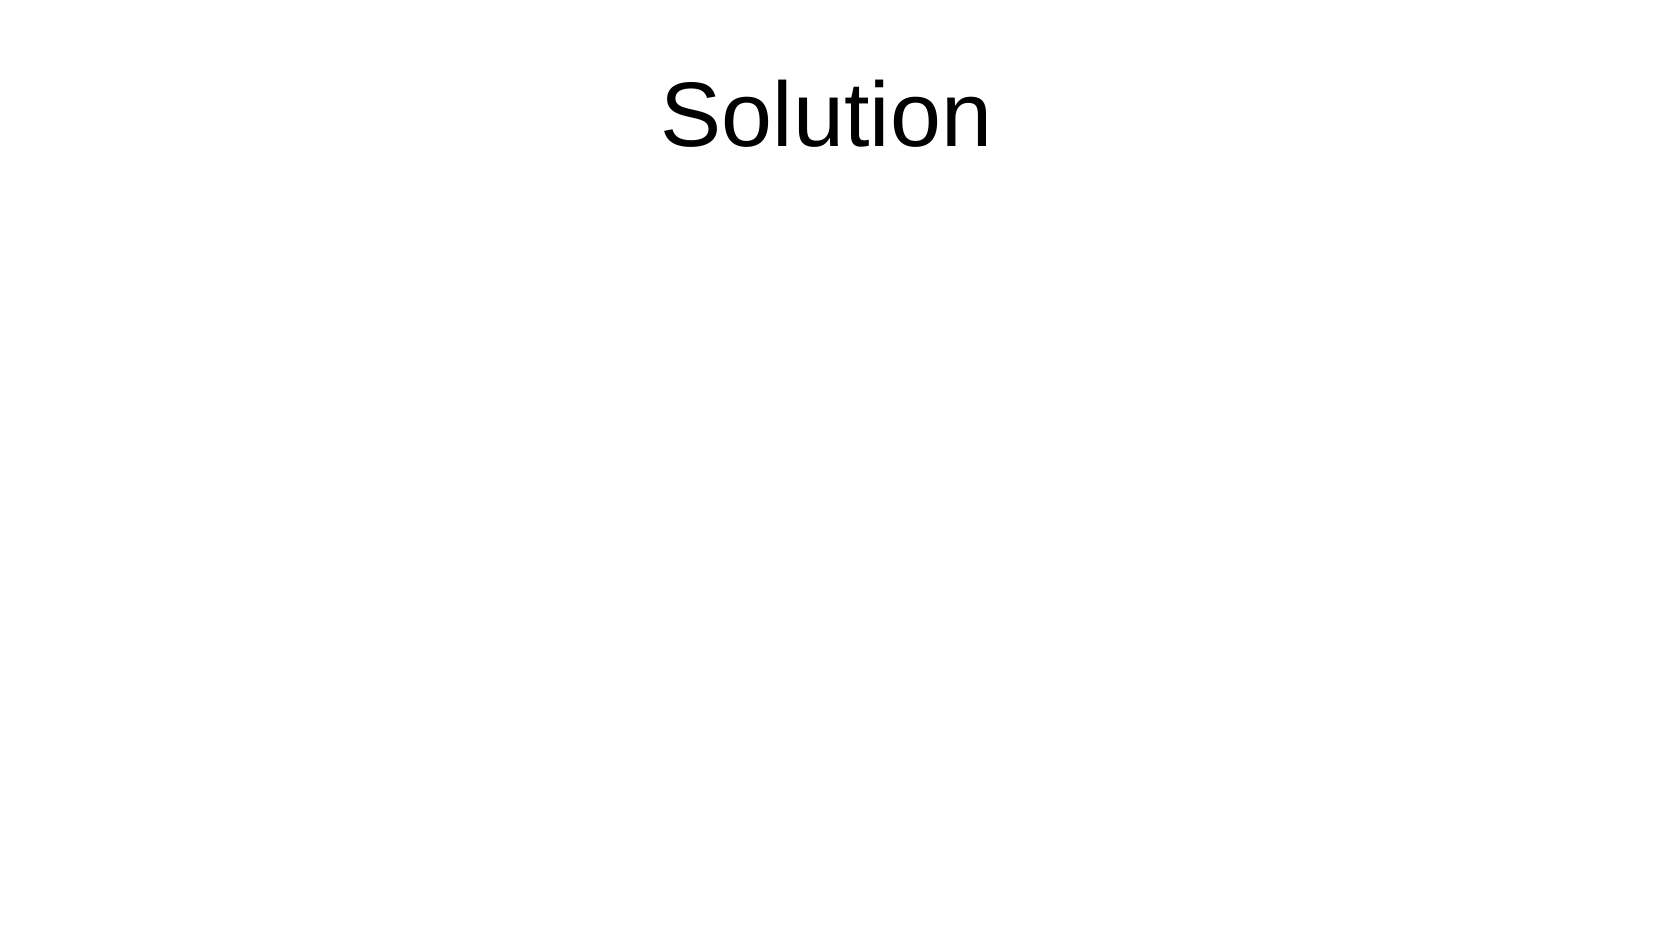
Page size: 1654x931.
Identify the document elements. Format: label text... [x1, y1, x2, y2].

title Solution [82, 37, 1571, 193]
